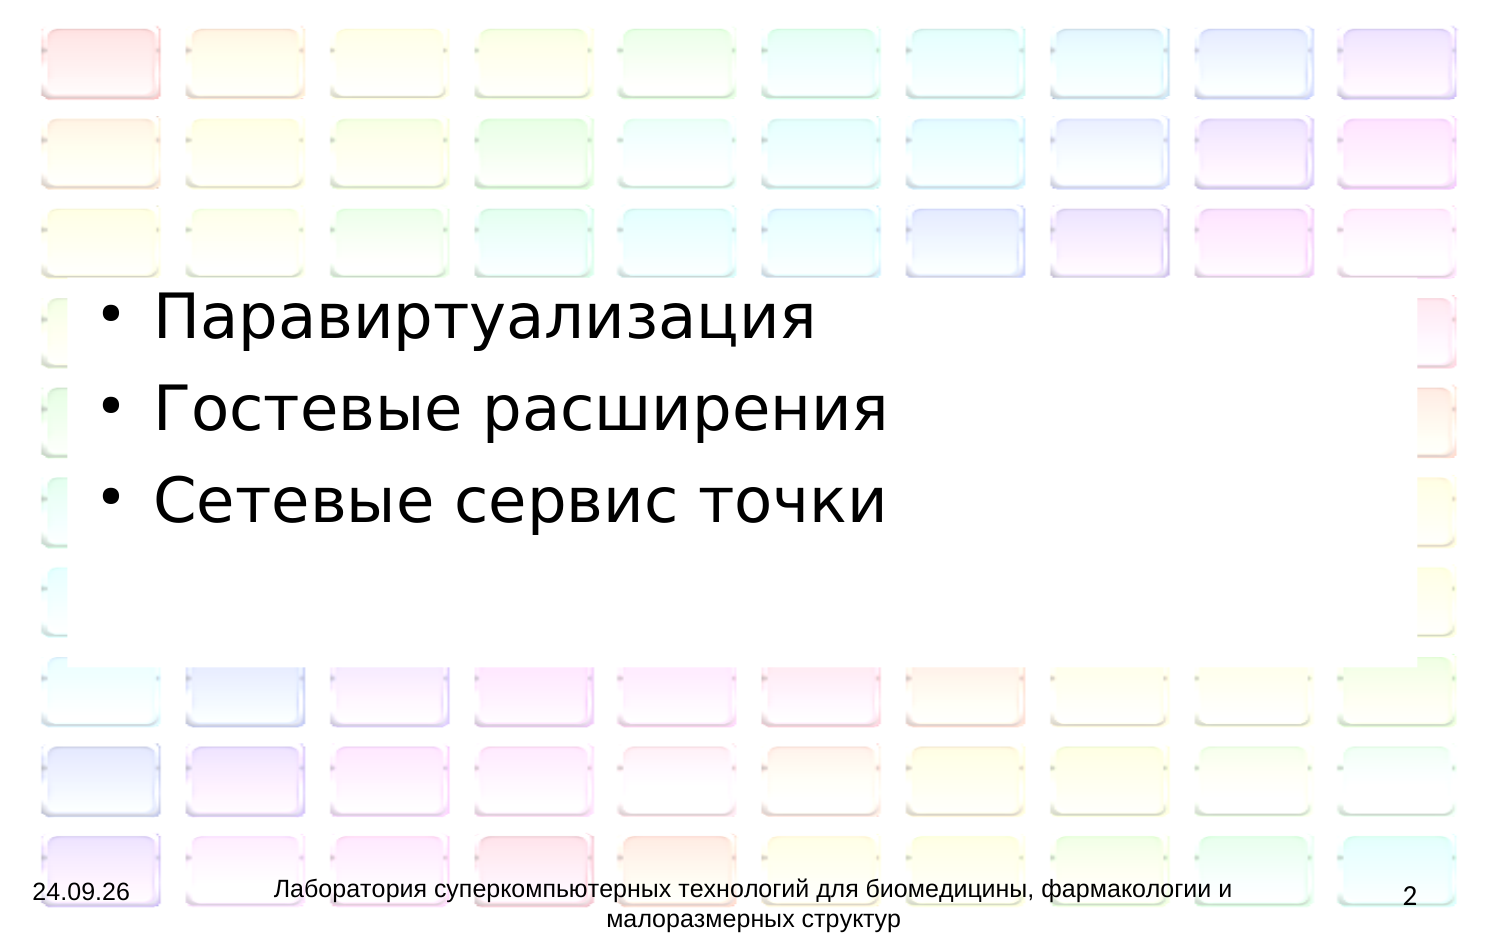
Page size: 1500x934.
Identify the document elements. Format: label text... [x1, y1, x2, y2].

text_box 11.03.12 [17, 868, 184, 918]
list Паравиртуализация Гостевые расширения Сетевые сервис точки [67, 277, 1418, 668]
text_box <номер> [1387, 868, 1473, 918]
text_box Лаборатория суперкомпьютерных технологий для биомедицины, фармакологии и малоразмерных структур [171, 864, 1338, 915]
picture [0, 0, 1500, 934]
